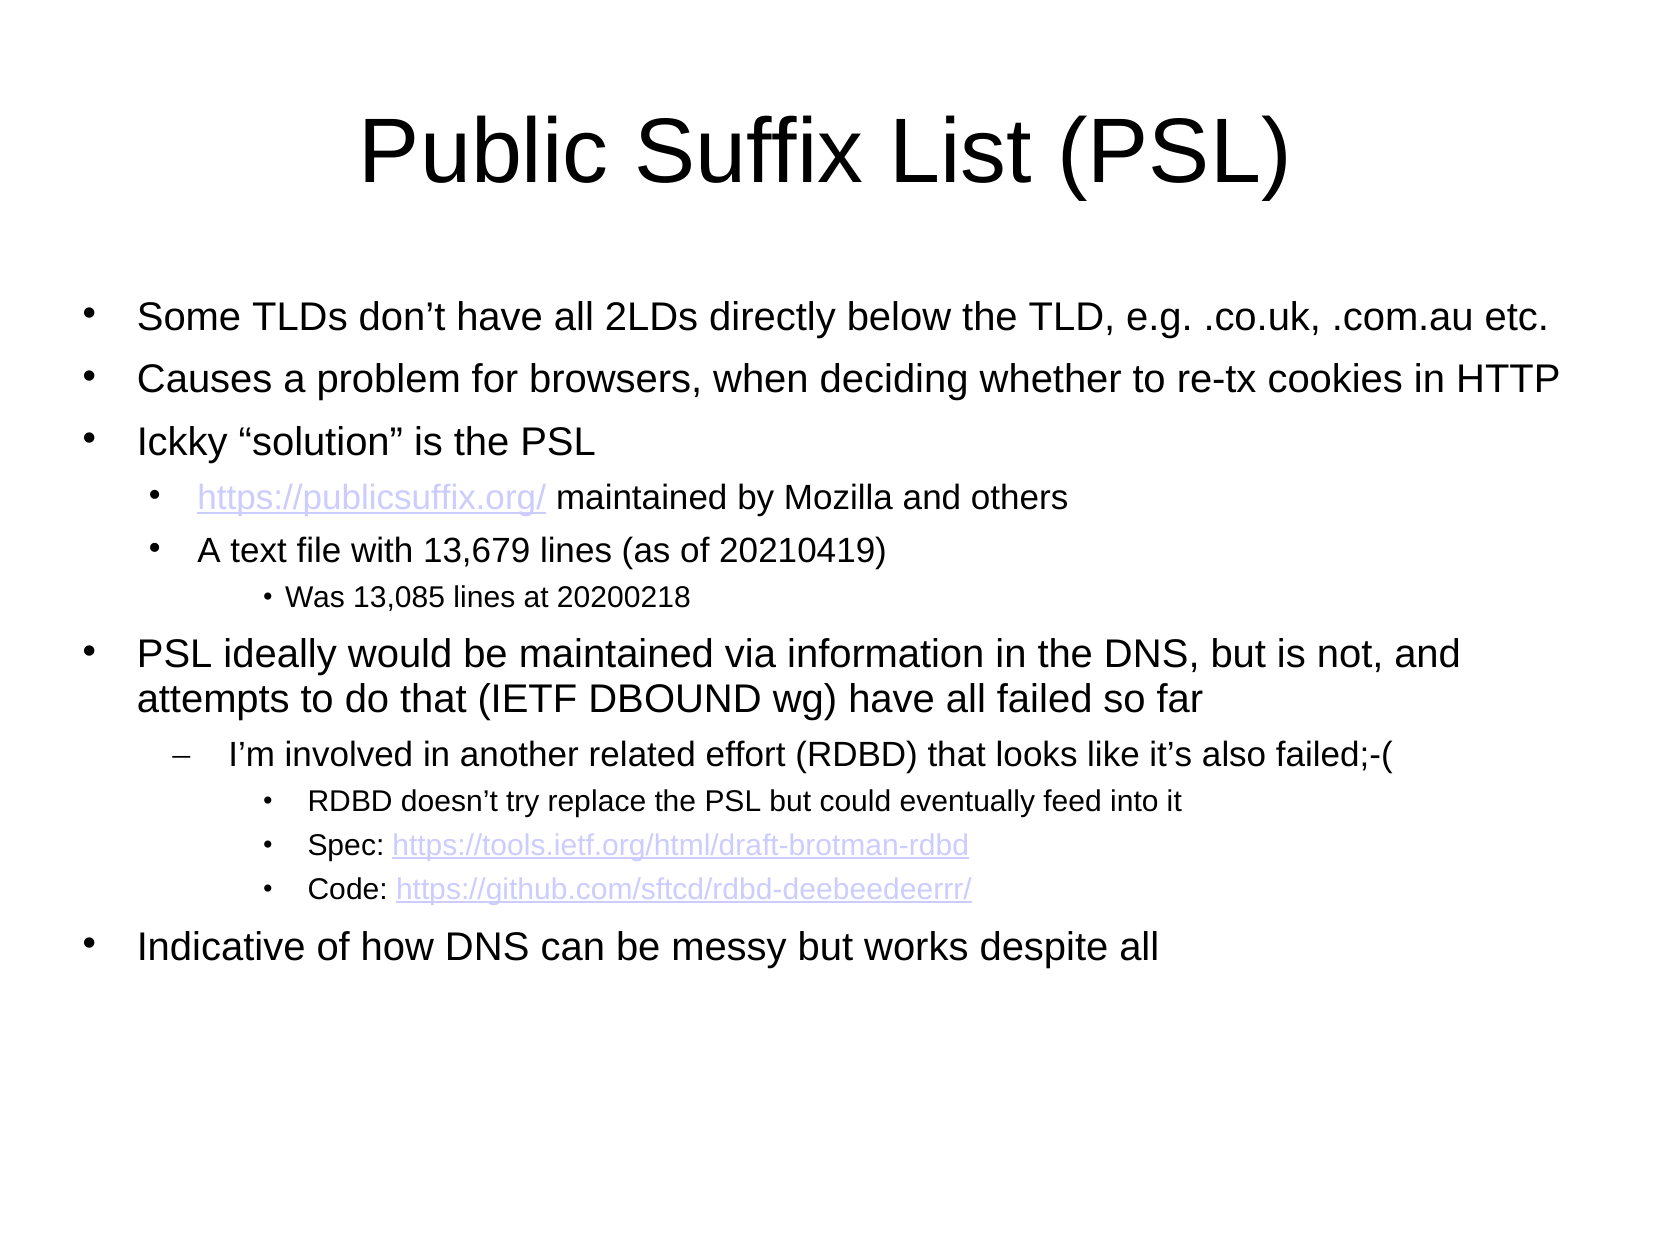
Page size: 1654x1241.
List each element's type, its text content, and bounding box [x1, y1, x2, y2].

title Public Suffix List (PSL) [82, 49, 1570, 256]
list Some TLDs don’t have all 2LDs directly below the TLD, e.g. .co.uk, .com.au etc. Causes a problem for browsers, when deciding whether to re-tx cookies in HTTP Ickky “solution” is the PSL https://publicsuffix.org/ maintained by Mozilla and others A text file with 13,679 lines (as of 20210419) Was 13,085 lines at 20200218 PSL ideally would be maintained via information in the DNS, but is not, and attempts to do that (IETF DBOUND wg) have all failed so far I’m involved in another related effort (RDBD) that looks like it’s also failed;-( RDBD doesn’t try replace the PSL but could eventually feed into it Spec: https://tools.ietf.org/html/draft-brotman-rdbd Code: https://github.com/sftcd/rdbd-deebeedeerrr/ Indicative of how DNS can be messy but works despite all [82, 290, 1570, 1009]
